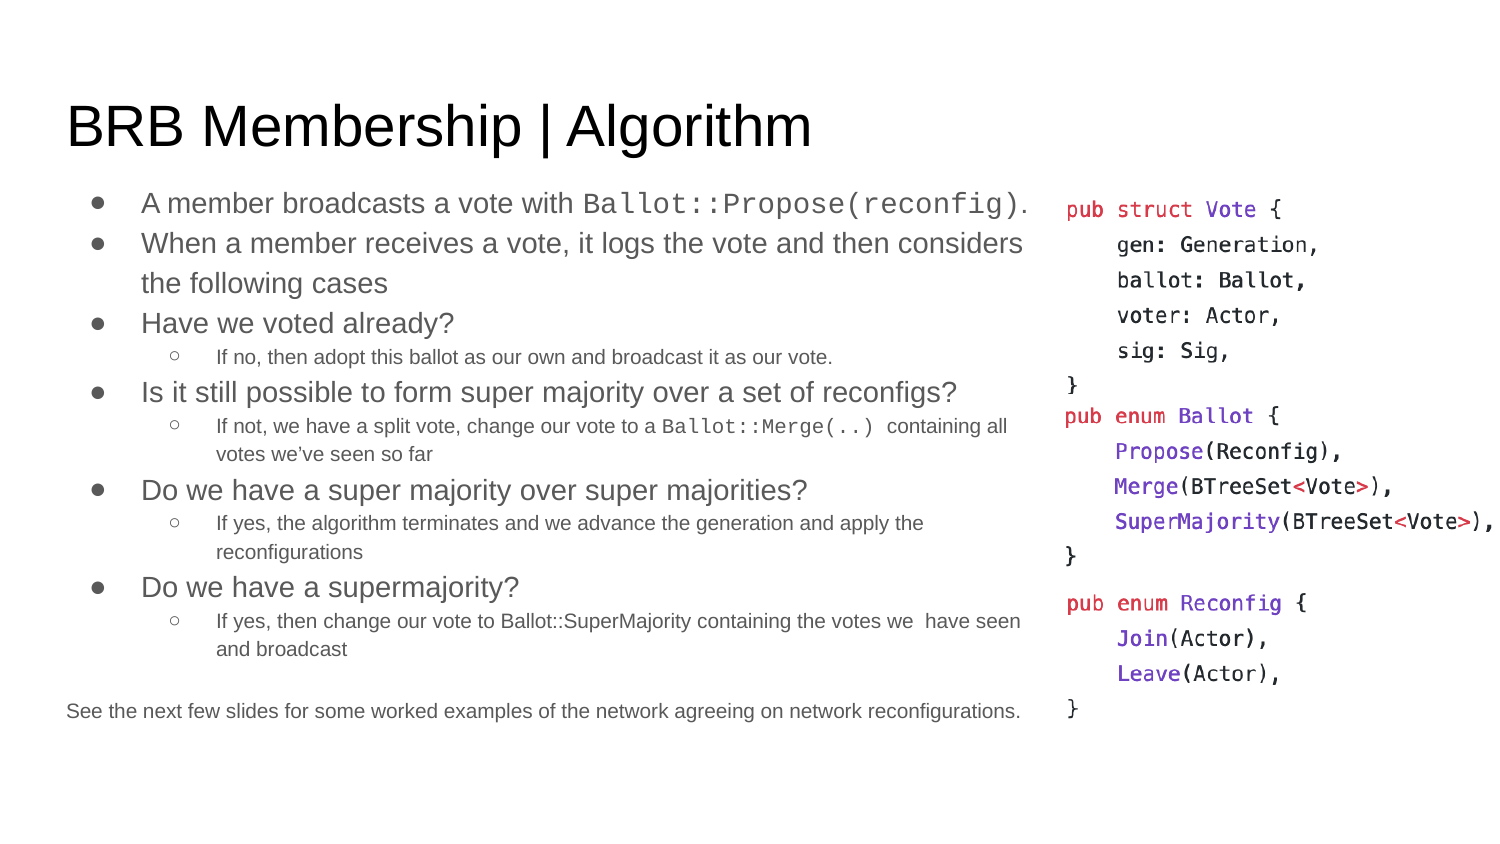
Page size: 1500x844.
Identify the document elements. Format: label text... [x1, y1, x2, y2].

list A member broadcasts a vote with Ballot::Propose(reconfig). When a member receives a vote, it logs the vote and then considers the following cases Have we voted already? If no, then adopt this ballot as our own and broadcast it as our vote. Is it still possible to form super majority over a set of reconfigs? If not, we have a split vote, change our vote to a Ballot::Merge(..) containing all votes we’ve seen so far Do we have a super majority over super majorities? If yes, the algorithm terminates and we advance the generation and apply the reconfigurations Do we have a supermajority? If yes, then change our vote to Ballot::SuperMajority containing the votes we have seen and broadcast See the next few slides for some worked examples of the network agreeing on network reconfigurations. [51, 164, 1062, 725]
title BRB Membership | Algorithm [51, 72, 1449, 167]
picture [1039, 189, 1500, 731]
